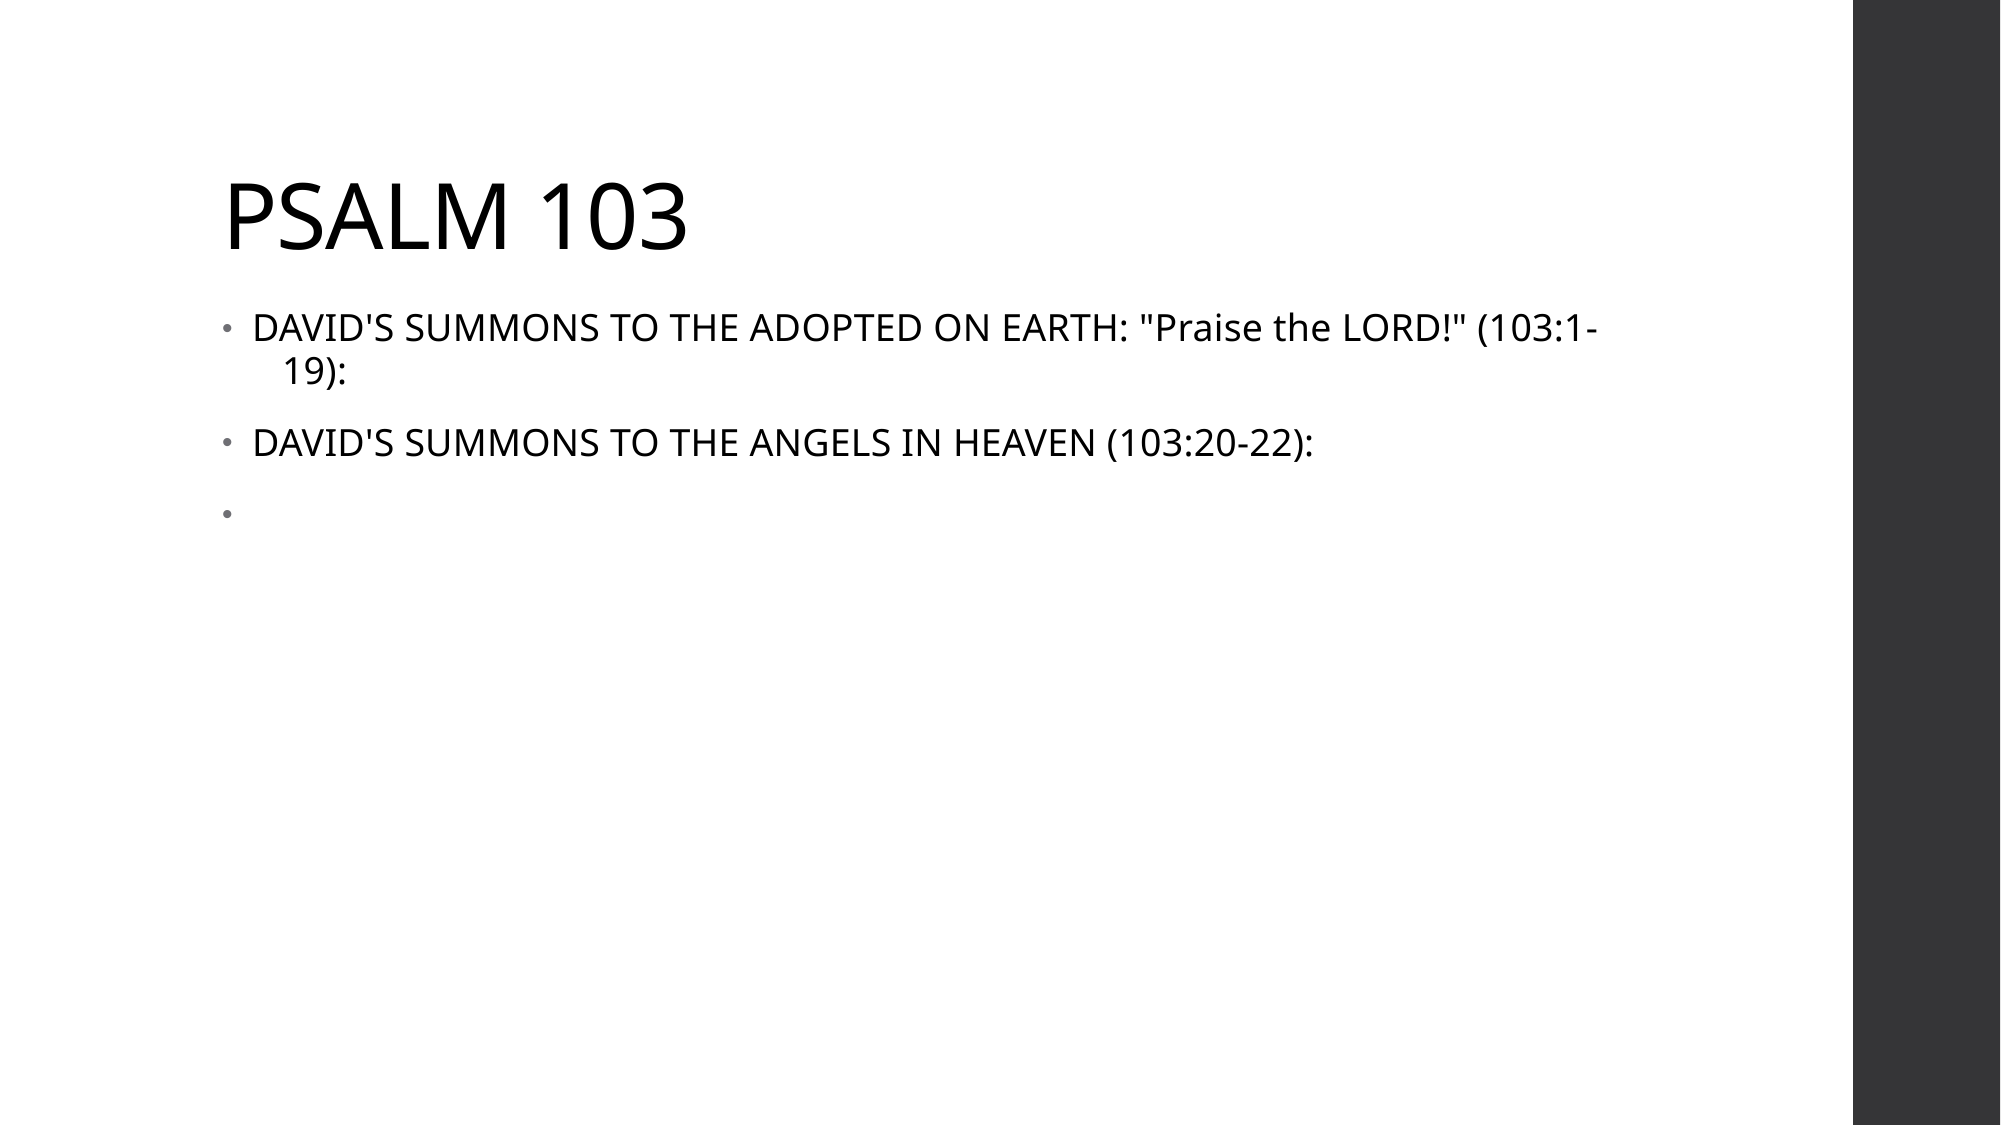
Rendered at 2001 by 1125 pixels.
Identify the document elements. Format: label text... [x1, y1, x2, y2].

title PSALM 103 [206, 60, 1797, 278]
list DAVID'S SUMMONS TO THE ADOPTED ON EARTH: "Praise the LORD!" (103:1-19): DAVID'S SUMMONS TO THE ANGELS IN HEAVEN (103:20-22): [206, 299, 1617, 1014]
